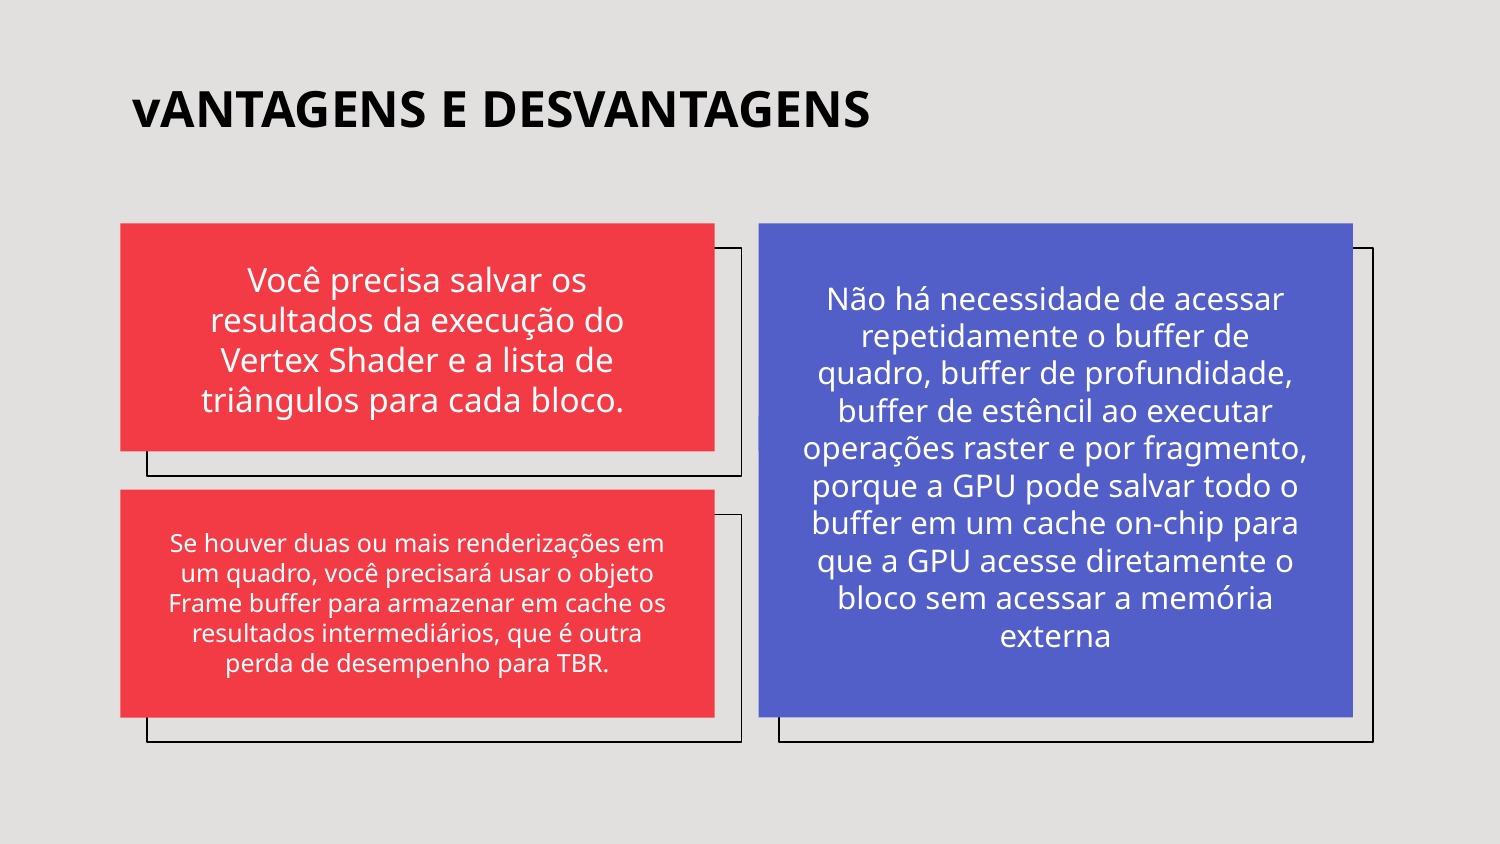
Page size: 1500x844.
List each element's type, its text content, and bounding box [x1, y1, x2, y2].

text_box [758, 223, 1353, 718]
subtitle Se houver duas ou mais renderizações em um quadro, você precisará usar o objeto Frame buffer para armazenar em cache os resultados intermediários, que é outra perda de desempenho para TBR. [146, 512, 689, 695]
subtitle Você precisa salvar os resultados da execução do Vertex Shader e a lista de triângulos para cada bloco. [146, 244, 689, 402]
subtitle Não há necessidade de acessar repetidamente o buffer de quadro, buffer de profundidade, buffer de estêncil ao executar operações raster e por fragmento, porque a GPU pode salvar todo o buffer em um cache on-chip para que a GPU acesse diretamente o bloco sem acessar a memória externa [784, 263, 1328, 759]
text_box [120, 489, 715, 718]
title vANTAGENS E DESVANTAGENS [117, 62, 1383, 157]
text_box [120, 223, 715, 452]
